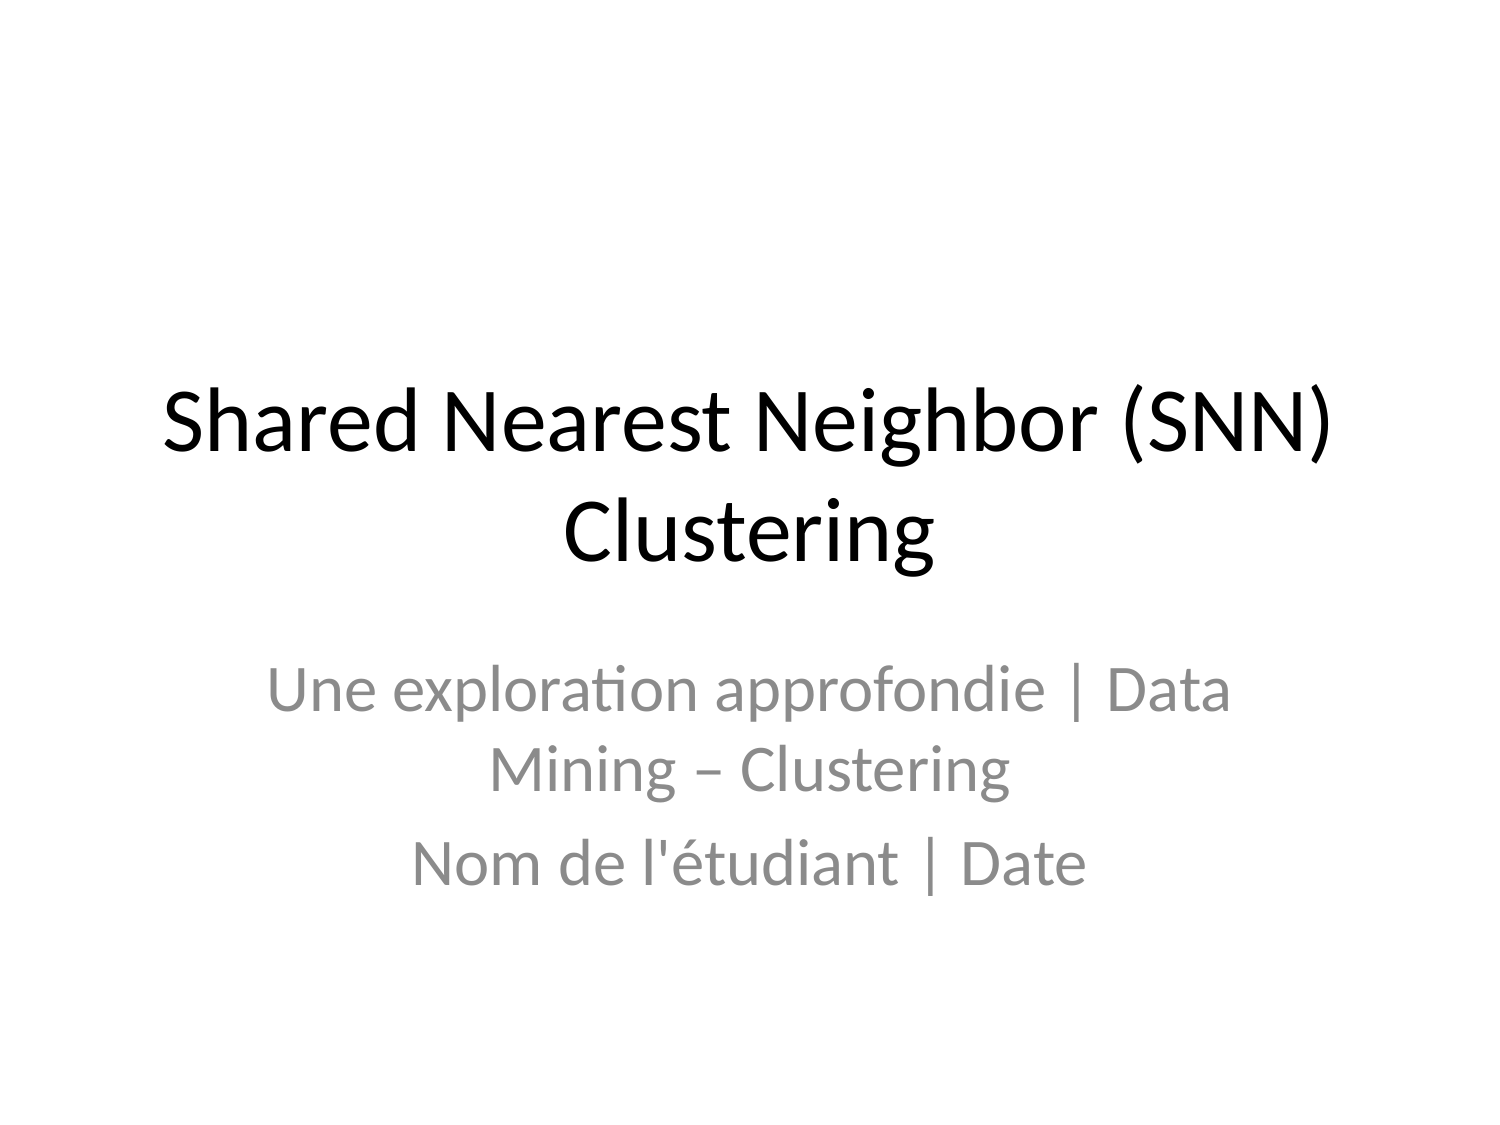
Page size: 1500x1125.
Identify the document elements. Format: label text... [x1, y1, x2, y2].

subtitle Une exploration approfondie | Data Mining – Clustering Nom de l'étudiant | Date [225, 637, 1275, 925]
title Shared Nearest Neighbor (SNN) Clustering [112, 349, 1388, 591]
